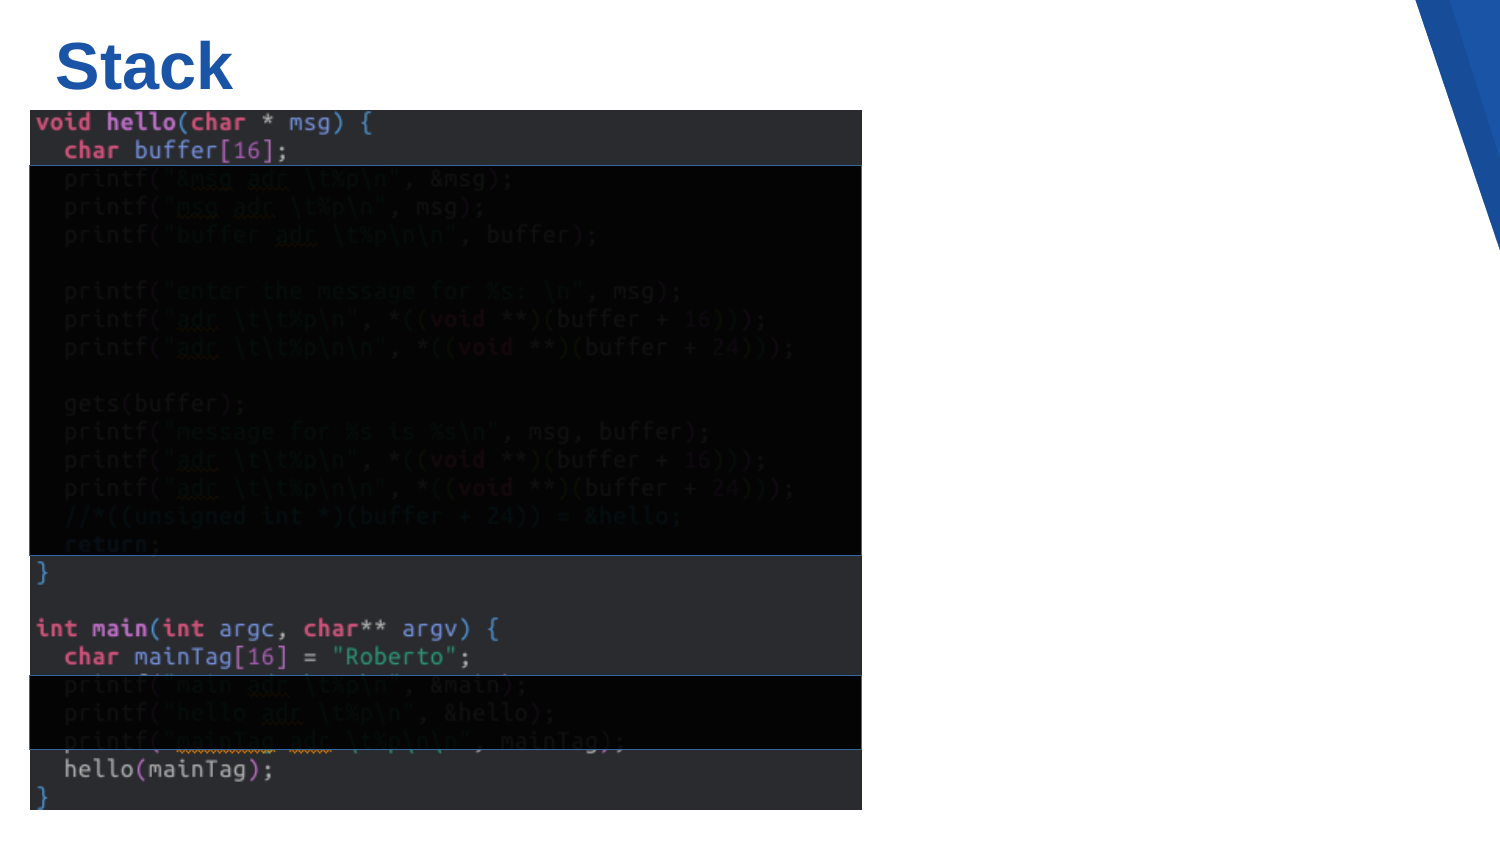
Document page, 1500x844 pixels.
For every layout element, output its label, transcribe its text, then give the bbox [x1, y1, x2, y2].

picture [30, 556, 862, 675]
text_box [29, 165, 862, 556]
picture [30, 750, 862, 811]
title Stack [40, 50, 1306, 118]
text_box [29, 675, 862, 750]
picture [30, 110, 862, 165]
